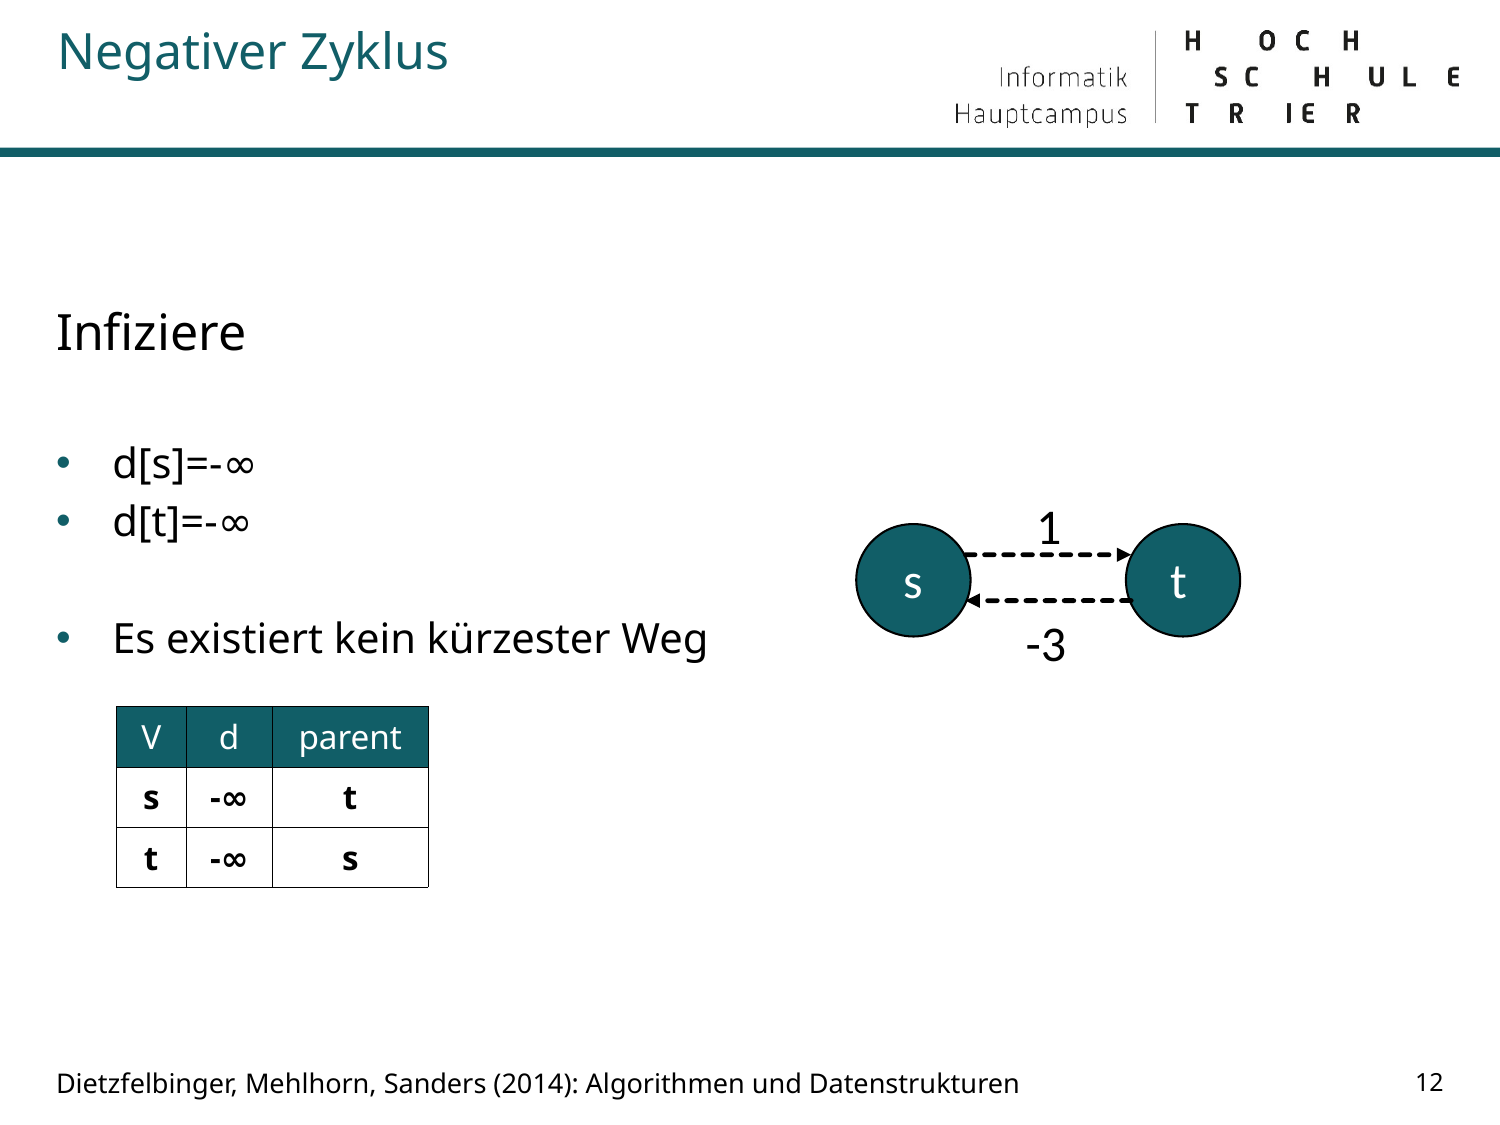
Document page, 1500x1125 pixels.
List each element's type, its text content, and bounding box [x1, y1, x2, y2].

table_cell t [273, 768, 428, 827]
table_header d [187, 707, 272, 767]
text_box [856, 524, 971, 637]
title Negativer Zyklus [42, 12, 941, 131]
text_box Dietzfelbinger, Mehlhorn, Sanders (2014): Algorithmen und Datenstrukturen [41, 1058, 1193, 1106]
text_box -3 [1009, 583, 1083, 700]
table_cell s [117, 768, 186, 827]
table_cell t [117, 828, 186, 887]
table_cell -∞ [187, 828, 272, 887]
text_box [1125, 524, 1241, 637]
table_header parent [273, 707, 428, 767]
table_cell s [273, 828, 428, 887]
text_box 1 [1021, 490, 1074, 559]
table_cell -∞ [187, 768, 272, 827]
text_box t [1170, 558, 1222, 609]
picture [956, 30, 1459, 128]
slide_number <Foliennummer> [1222, 1058, 1459, 1106]
text_box Infiziere d[s]=-∞ d[t]=-∞ Es existiert kein kürzester Weg [41, 249, 1459, 888]
text_box s [903, 557, 955, 609]
table_header V [117, 707, 186, 767]
